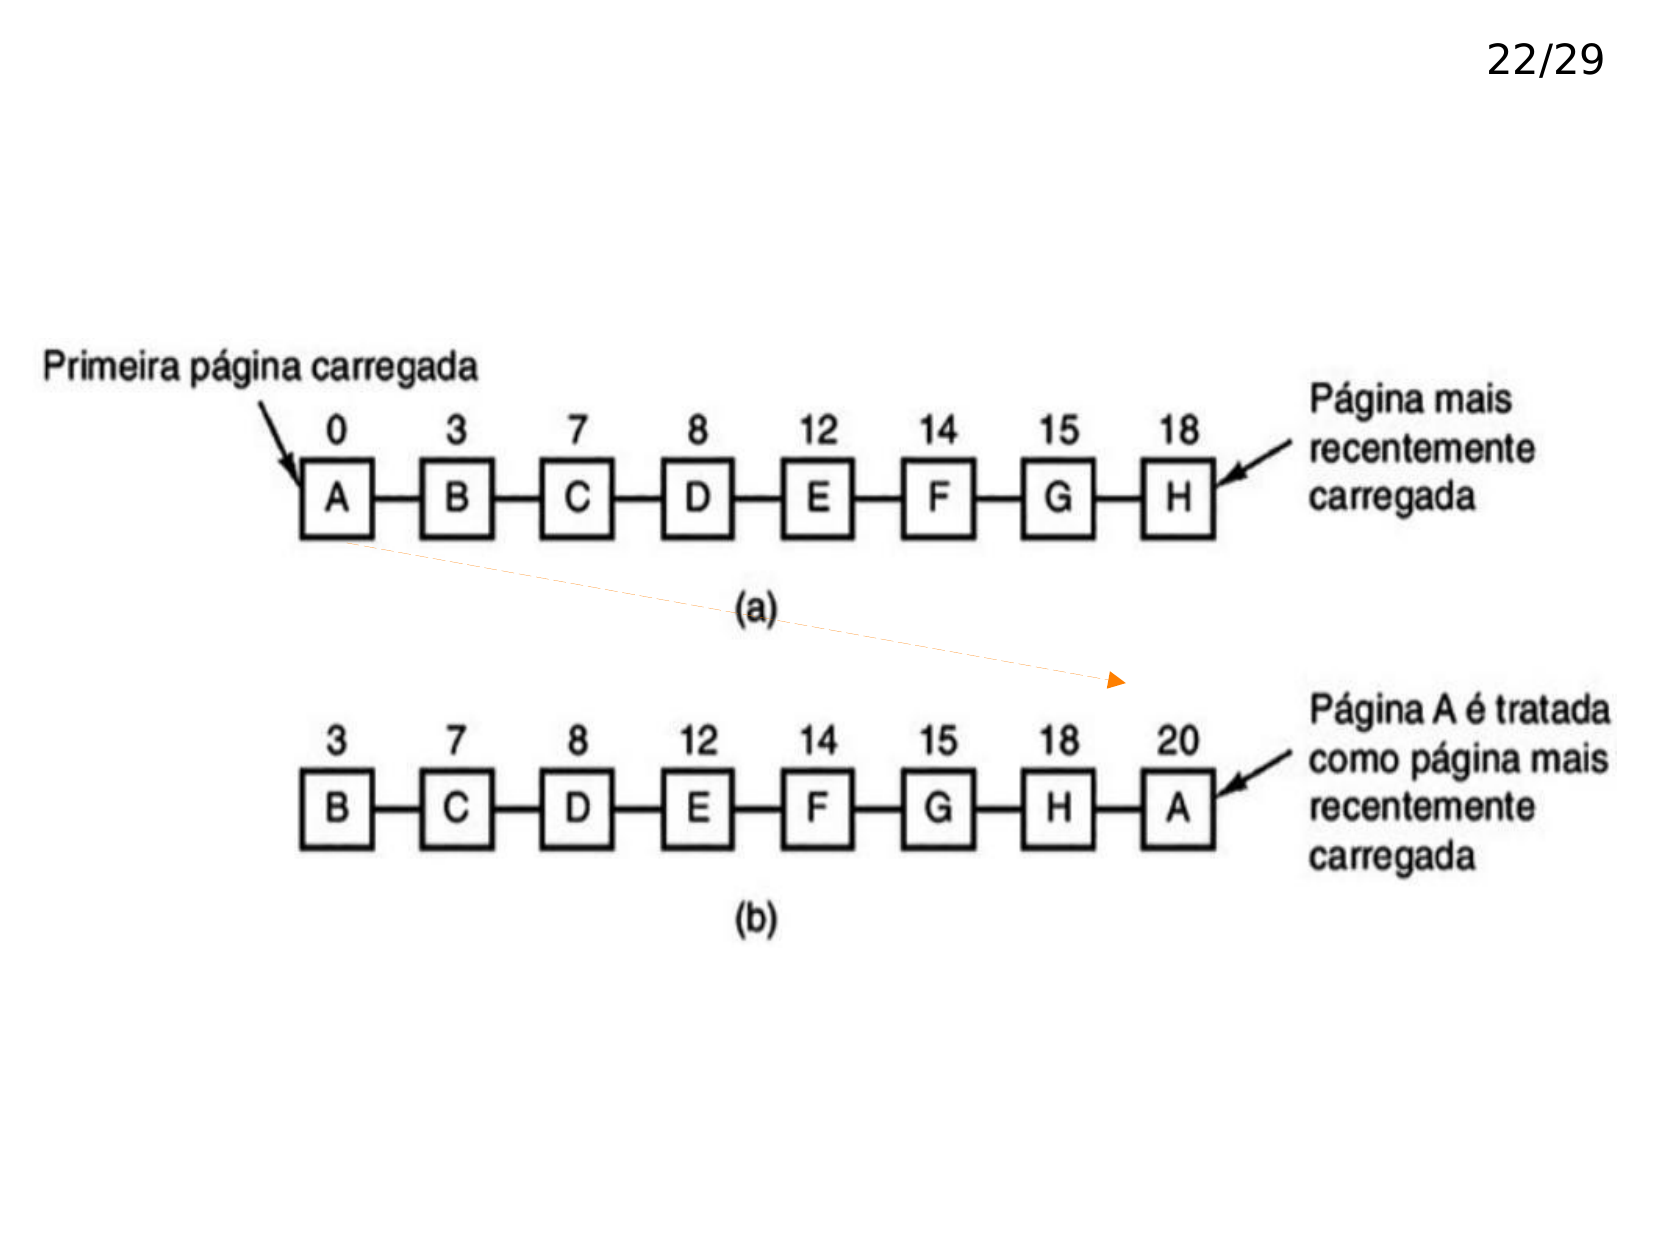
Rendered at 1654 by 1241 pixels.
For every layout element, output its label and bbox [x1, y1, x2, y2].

picture [32, 338, 1617, 948]
